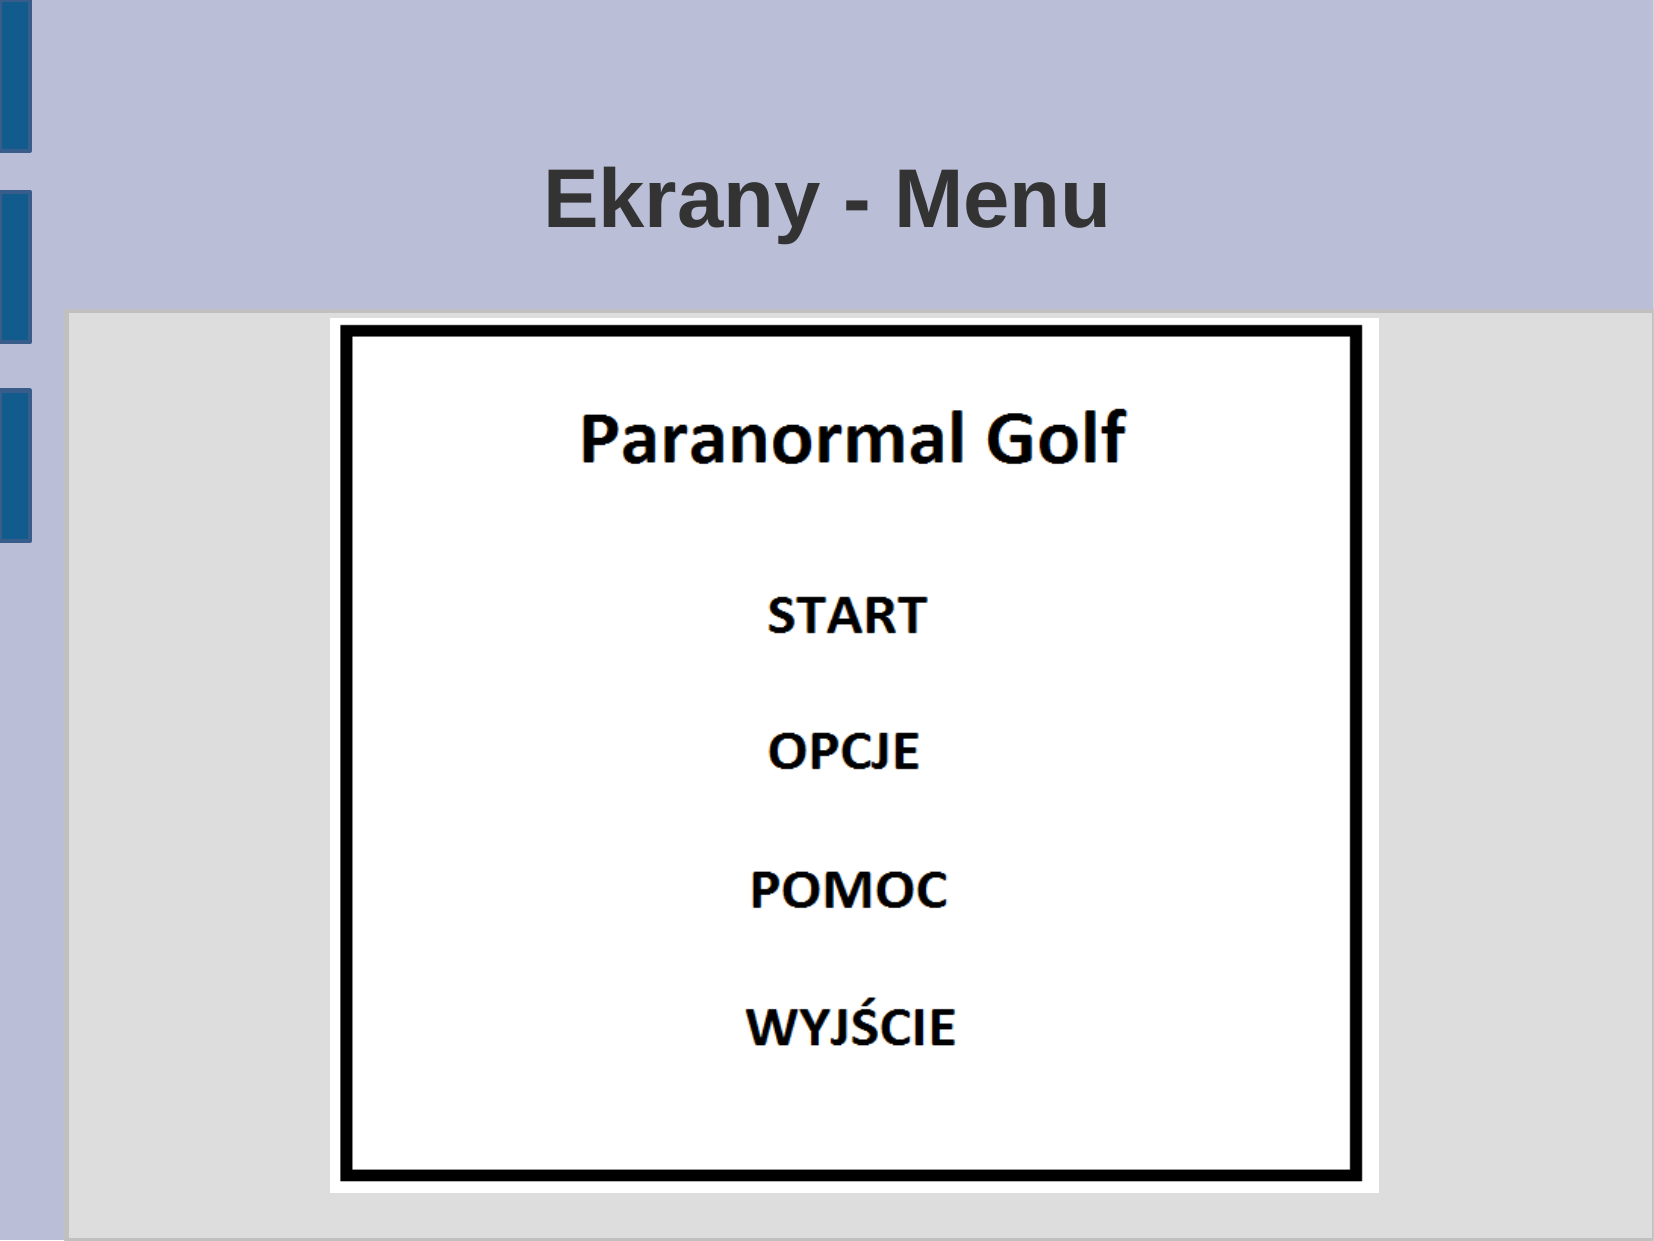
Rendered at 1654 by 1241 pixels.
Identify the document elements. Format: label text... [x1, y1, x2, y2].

title Ekrany - Menu [121, 91, 1534, 299]
picture [330, 318, 1379, 1193]
